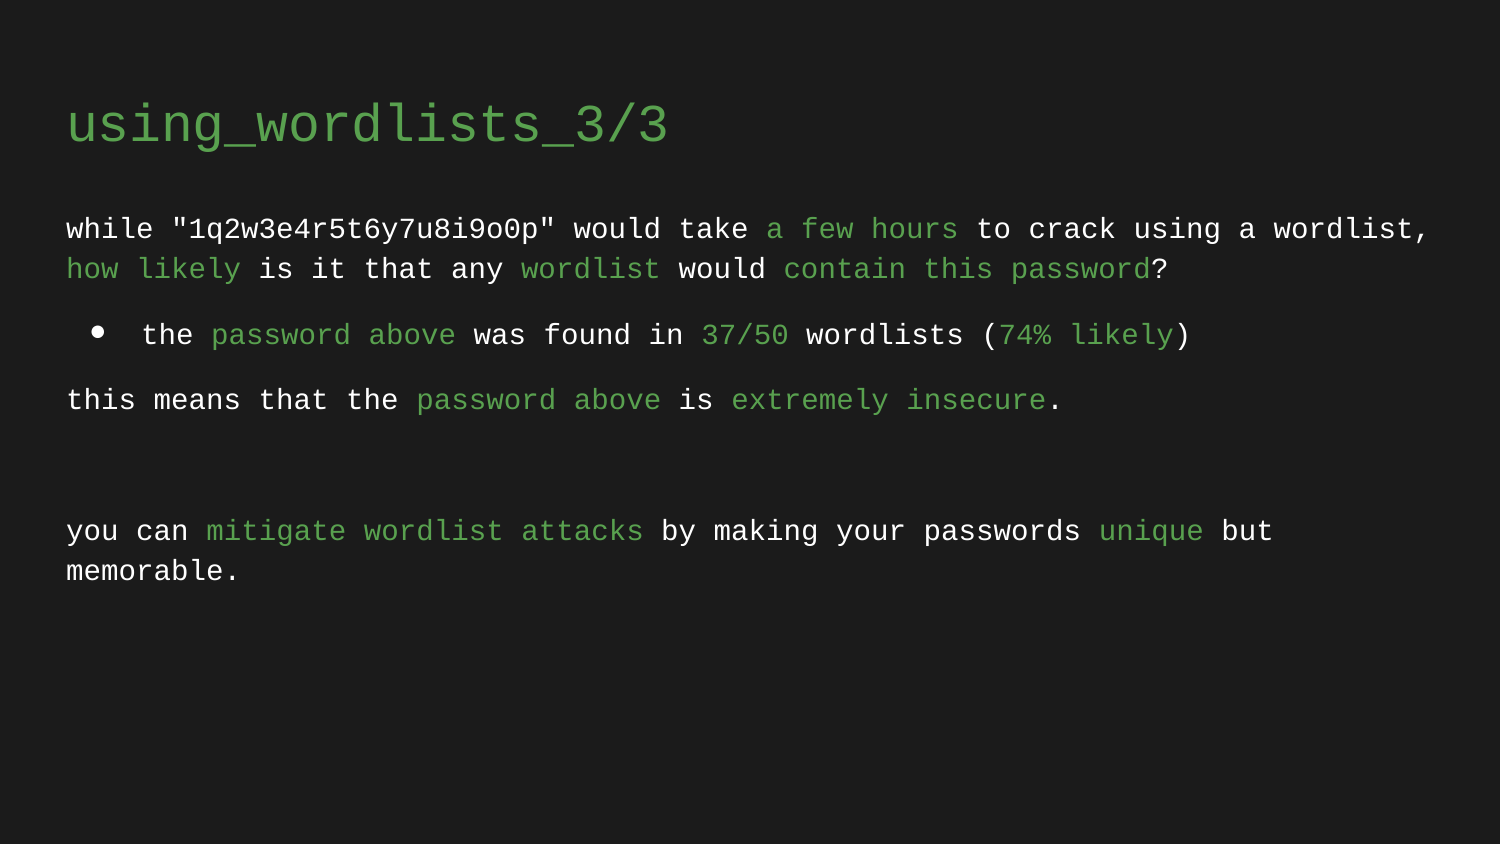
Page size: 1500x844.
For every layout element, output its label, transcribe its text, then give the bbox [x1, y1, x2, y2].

list while "1q2w3e4r5t6y7u8i9o0p" would take a few hours to crack using a wordlist, how likely is it that any wordlist would contain this password? the password above was found in 37/50 wordlists (74% likely) this means that the password above is extremely insecure. you can mitigate wordlist attacks by making your passwords unique but memorable. [51, 189, 1449, 750]
title using_wordlists_3/3 [51, 72, 1449, 167]
